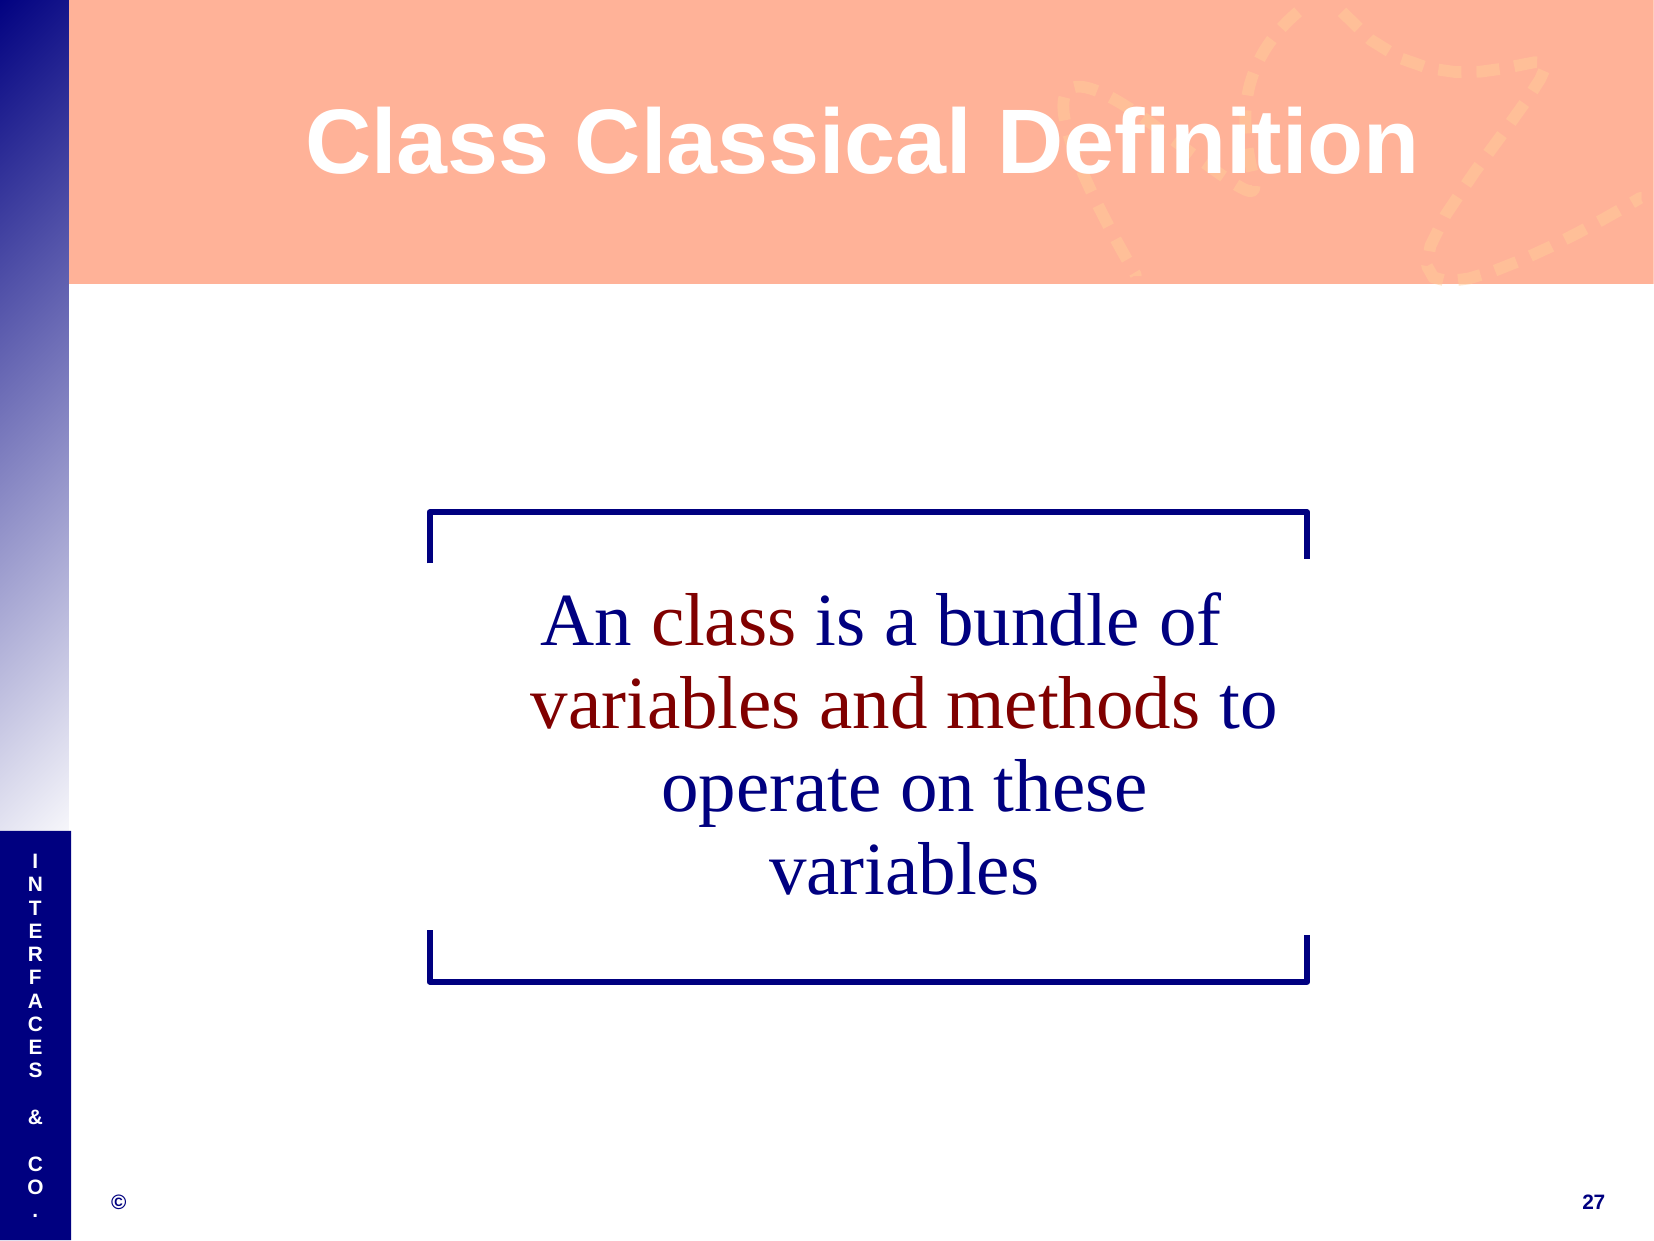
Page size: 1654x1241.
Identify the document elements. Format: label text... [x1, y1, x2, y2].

text_box An class is a bundle of variables and methods to operate on these variables [445, 478, 1292, 1012]
text_box I N T E R F A C E S & C O . [0, 830, 71, 1241]
title Class Classical Definition [109, 37, 1617, 246]
